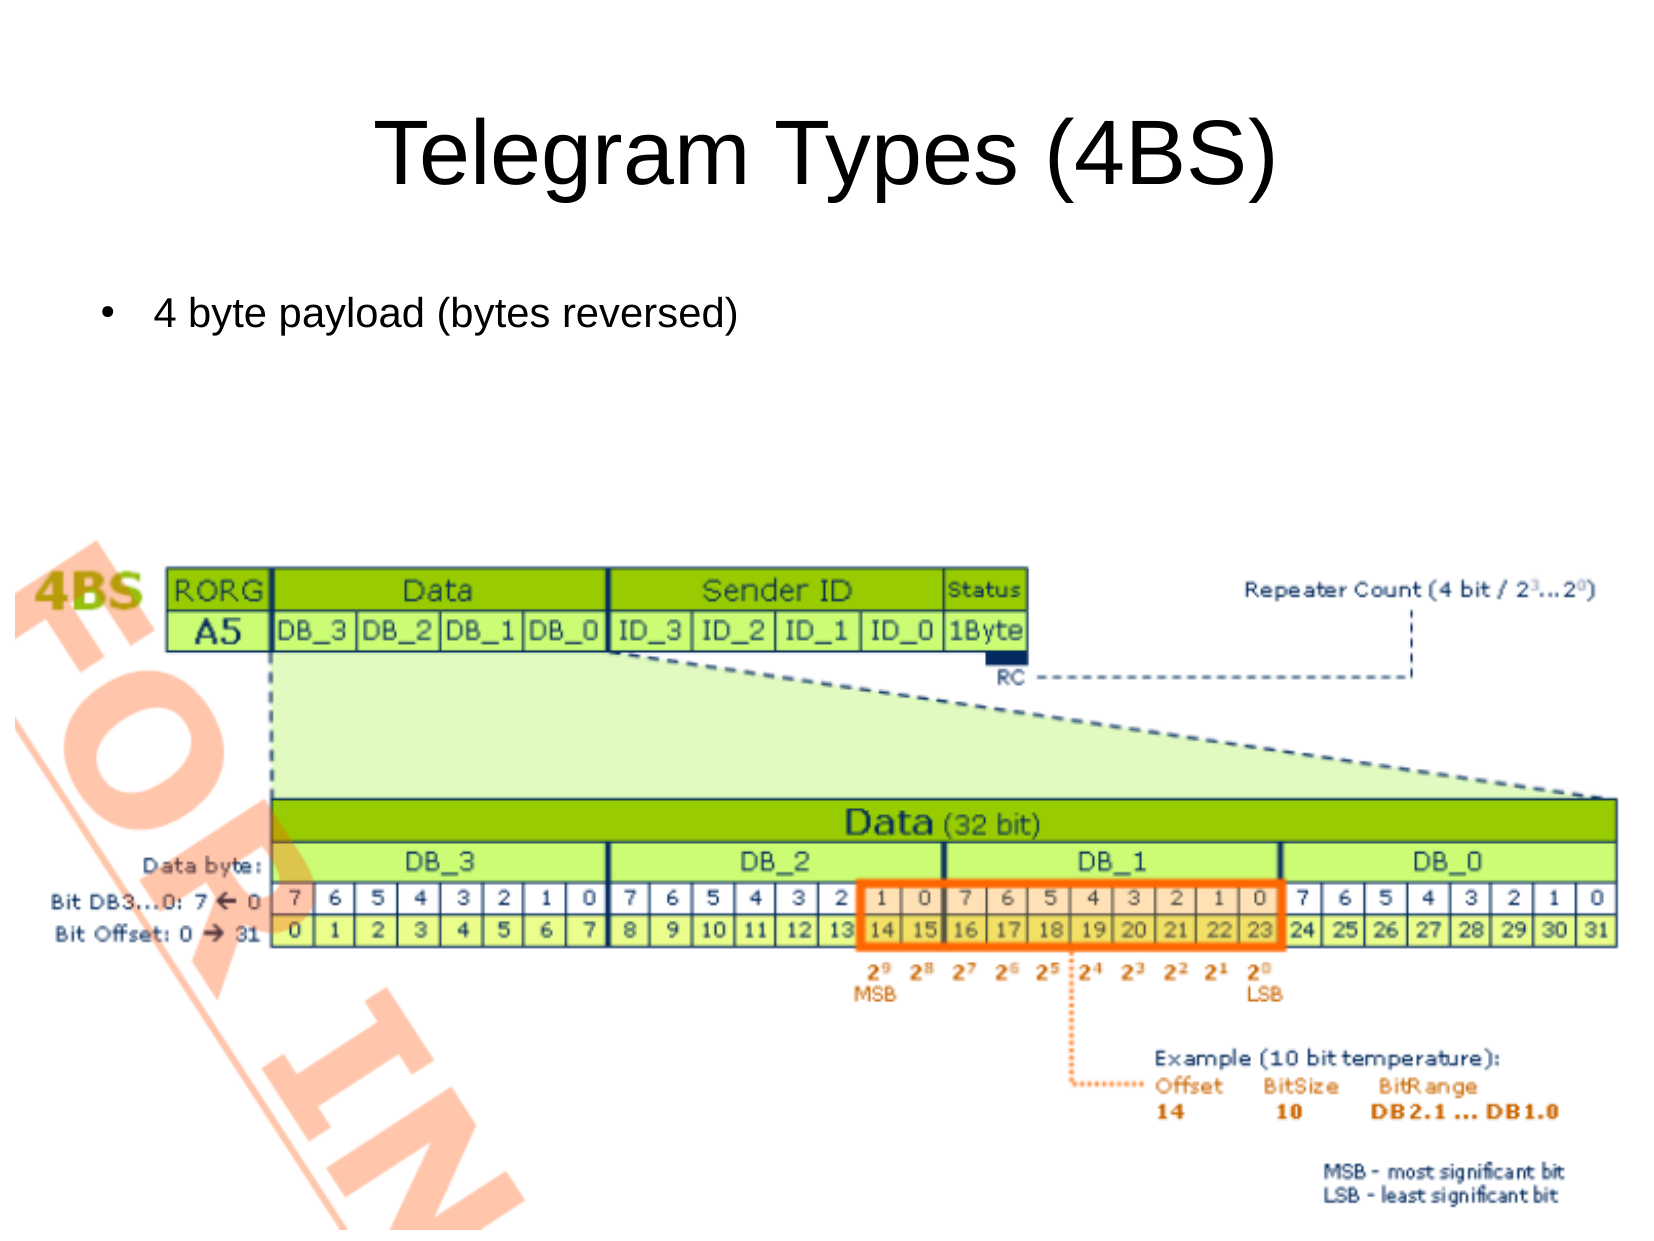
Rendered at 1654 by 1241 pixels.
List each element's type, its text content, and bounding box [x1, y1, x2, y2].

list 4 byte payload (bytes reversed) [82, 290, 1571, 538]
title Telegram Types (4BS) [82, 49, 1571, 257]
picture [15, 538, 1641, 1231]
